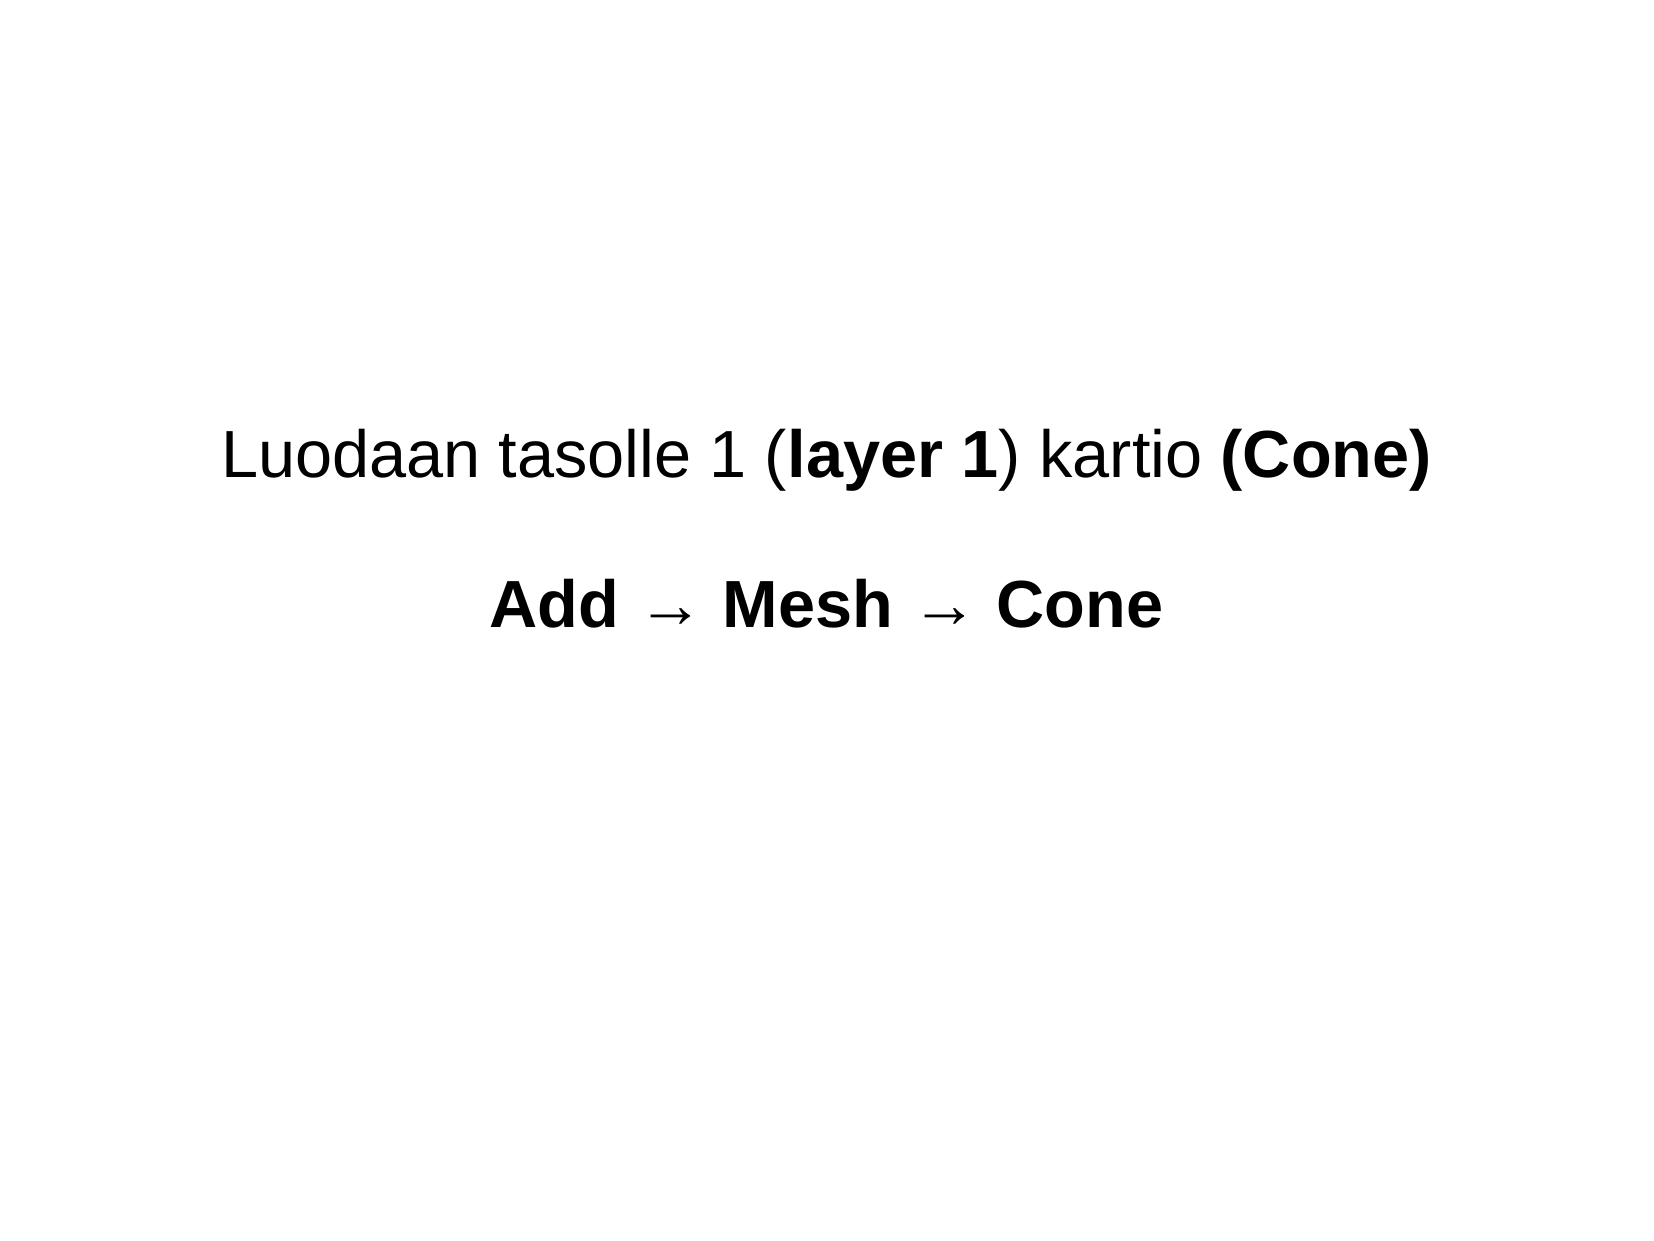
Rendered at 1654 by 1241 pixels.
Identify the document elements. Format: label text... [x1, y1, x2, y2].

subtitle Luodaan tasolle 1 (layer 1) kartio (Cone) Add → Mesh → Cone [82, 49, 1571, 1010]
